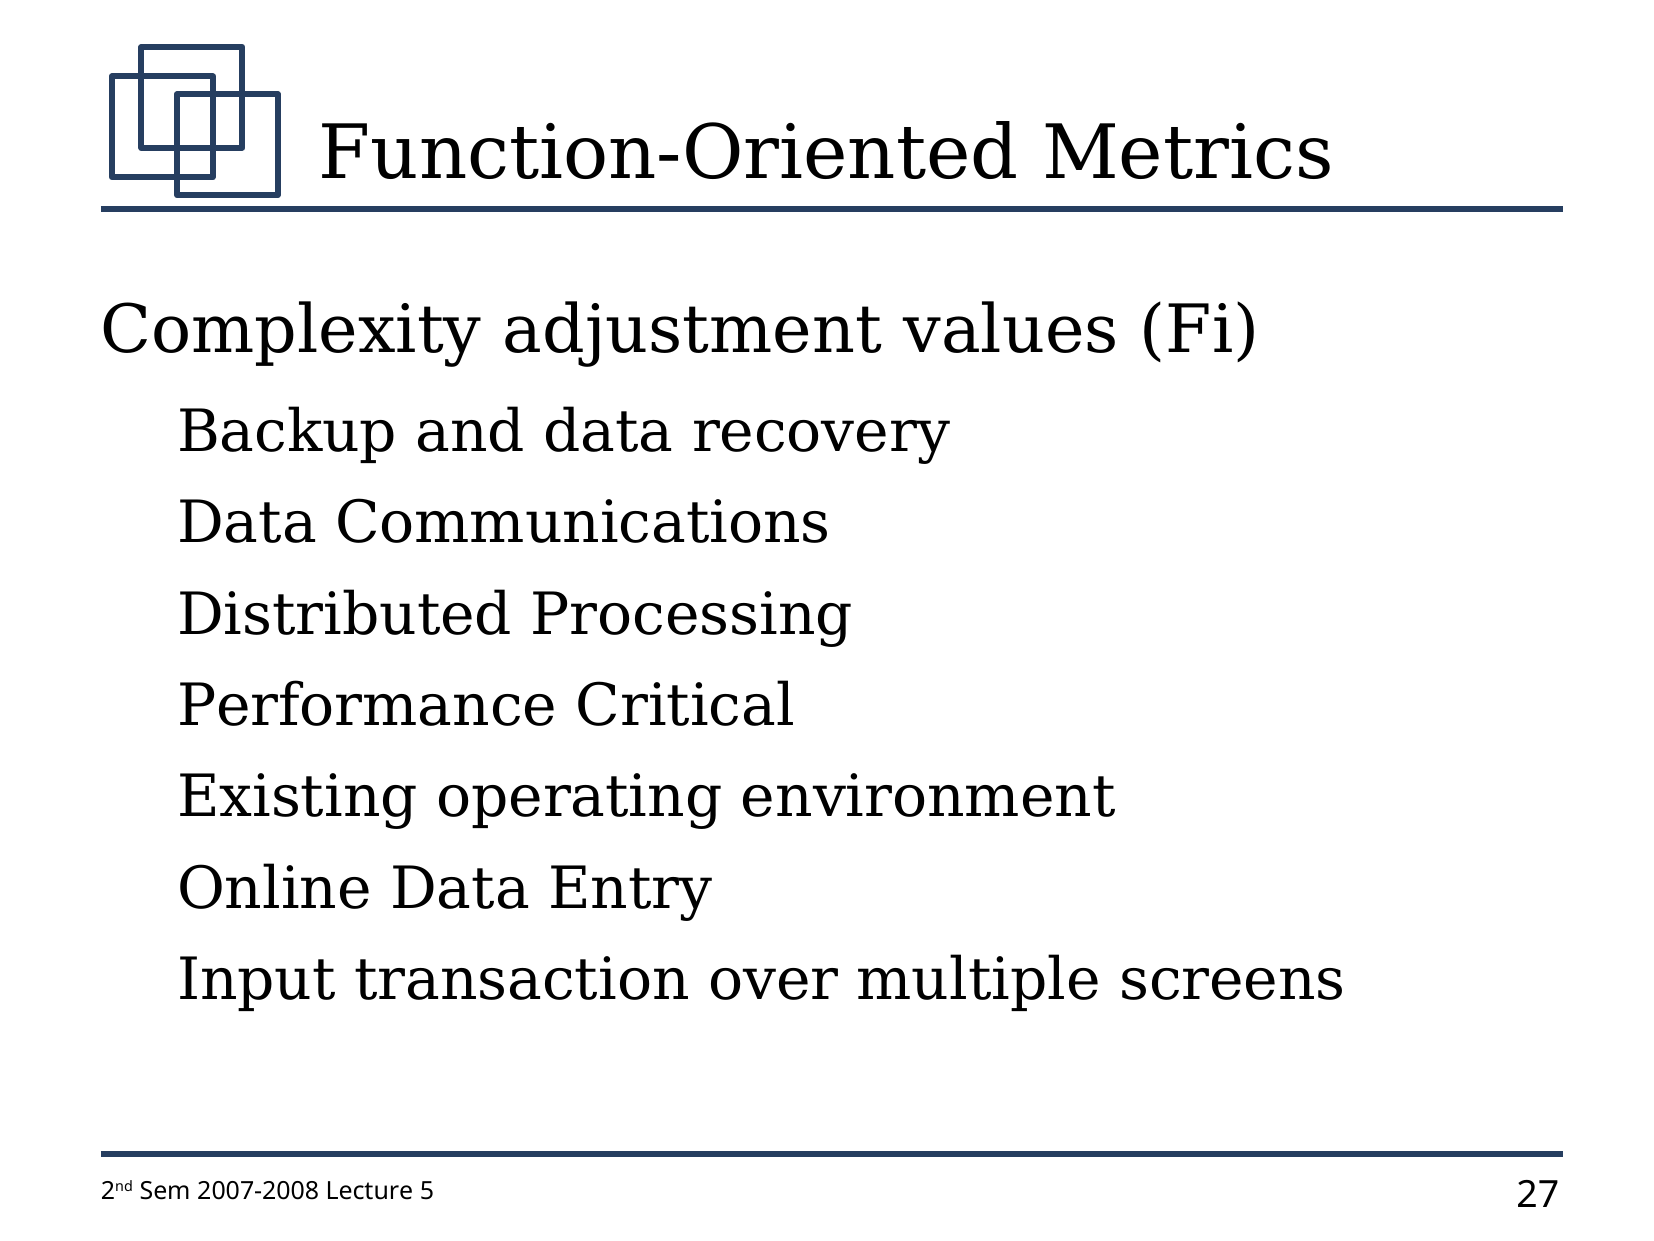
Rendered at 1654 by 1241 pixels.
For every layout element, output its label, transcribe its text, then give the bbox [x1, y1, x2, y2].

list Complexity adjustment values (Fi) Backup and data recovery Data Communications Distributed Processing Performance Critical Existing operating environment Online Data Entry Input transaction over multiple screens [82, 290, 1571, 1109]
title Function-Oriented Metrics [82, 49, 1571, 257]
